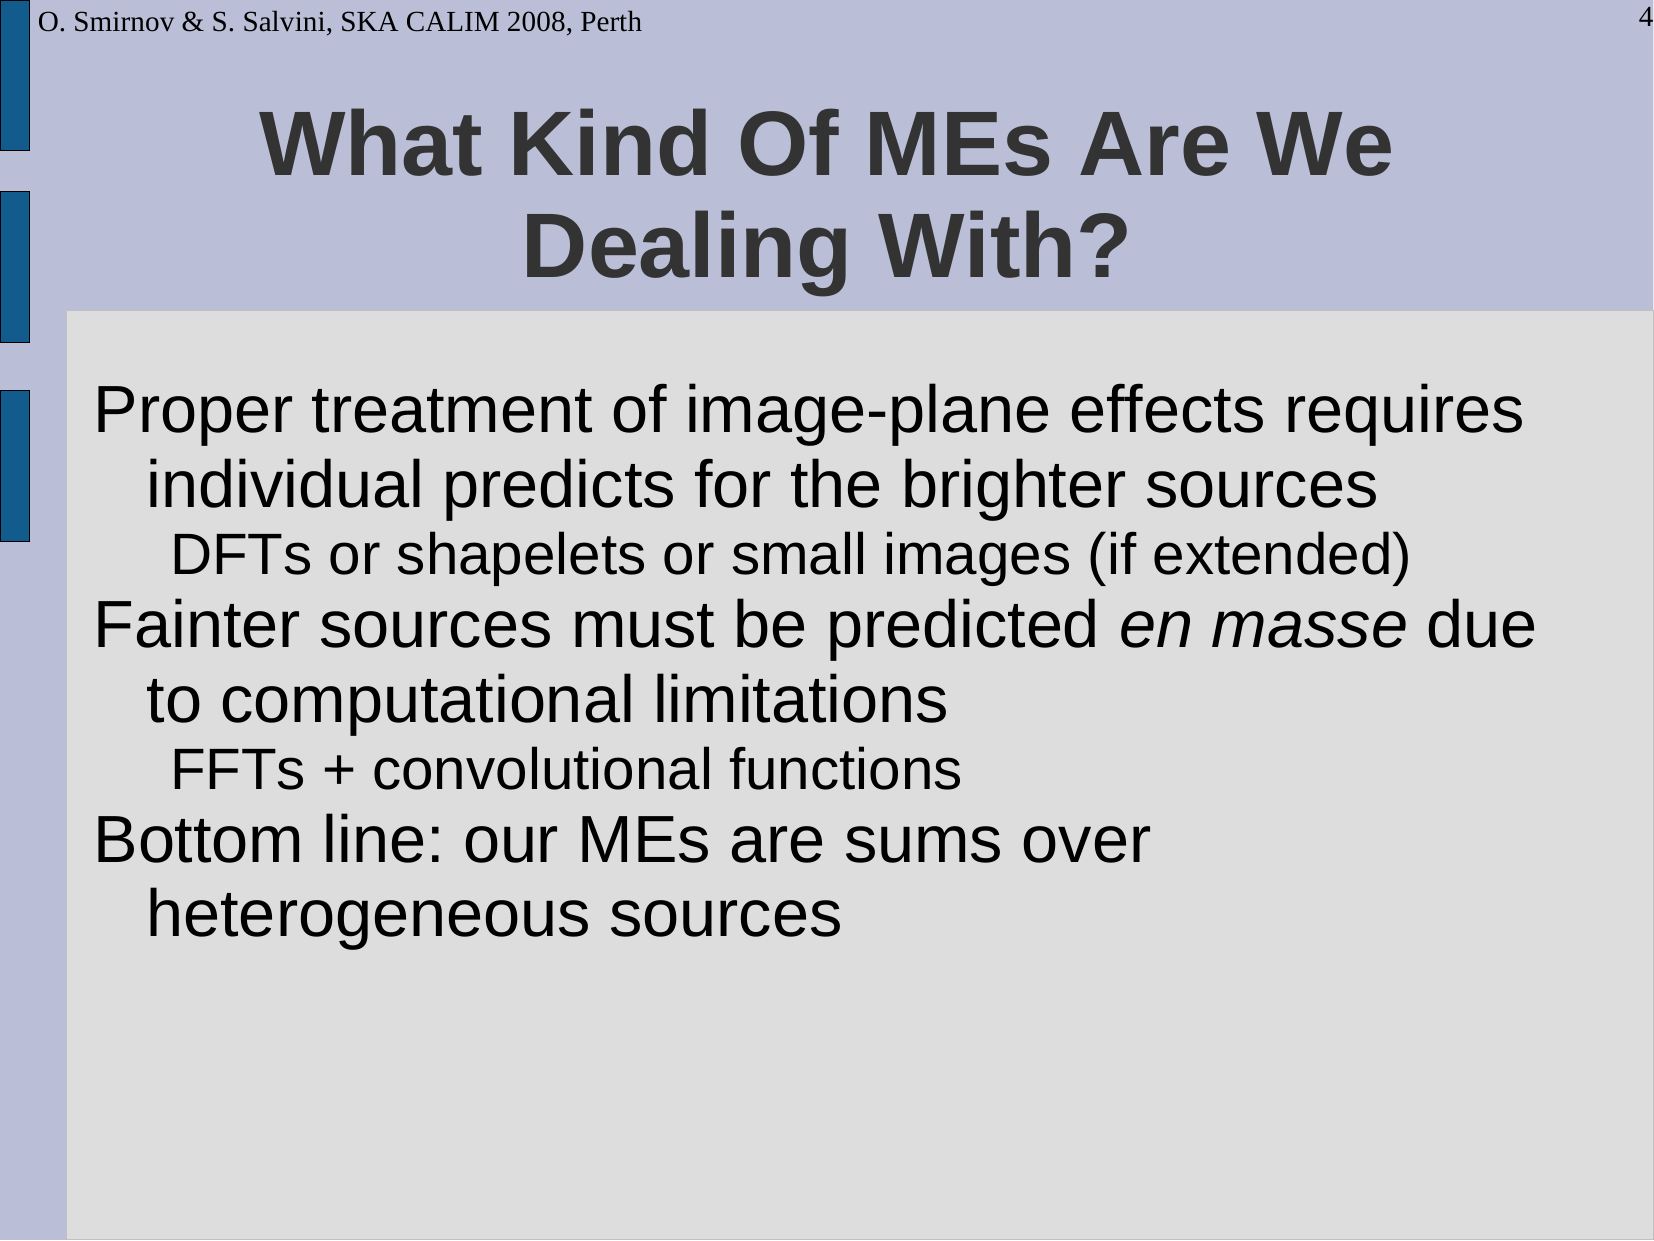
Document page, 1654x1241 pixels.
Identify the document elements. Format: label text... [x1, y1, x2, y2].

title What Kind Of MEs Are We Dealing With? [121, 87, 1534, 302]
list Proper treatment of image-plane effects requires individual predicts for the brighter sources DFTs or shapelets or small images (if extended) Fainter sources must be predicted en masse due to computational limitations FFTs + convolutional functions Bottom line: our MEs are sums over heterogeneous sources [75, 372, 1598, 1154]
